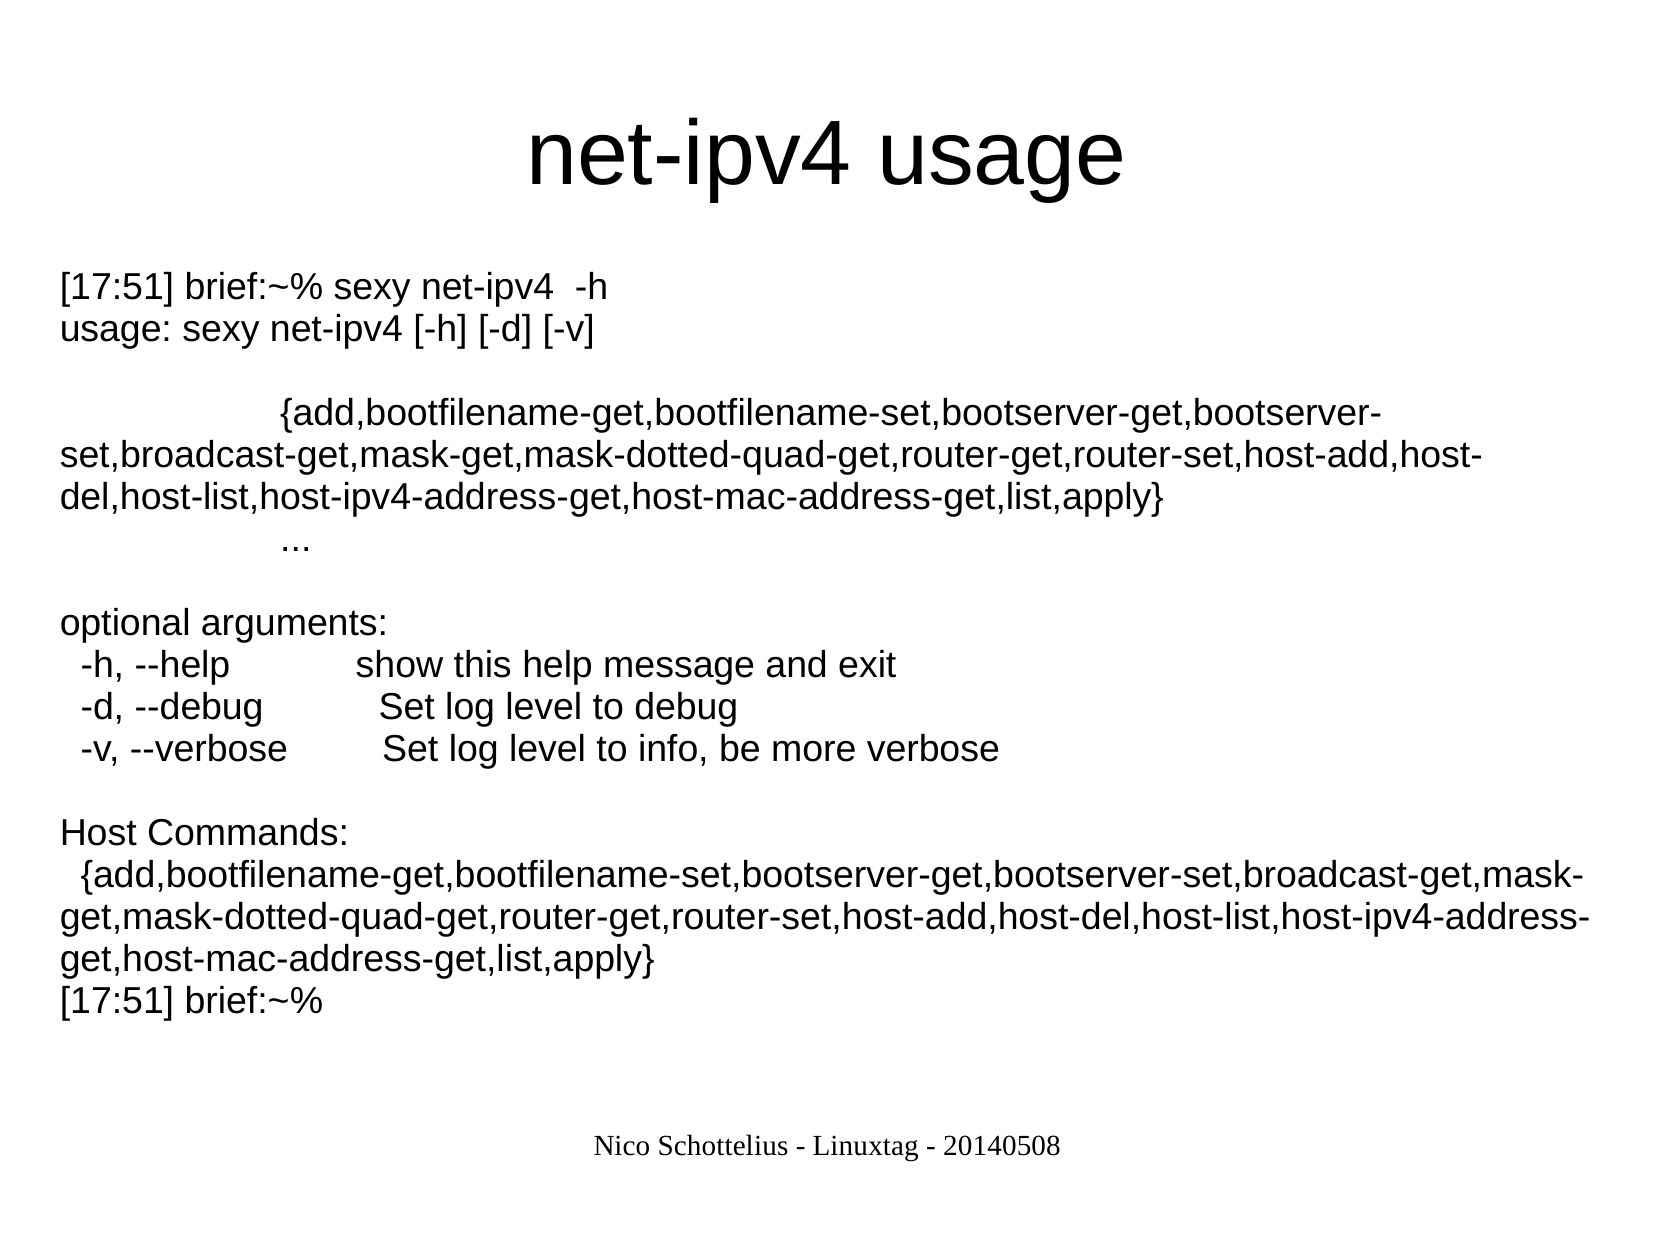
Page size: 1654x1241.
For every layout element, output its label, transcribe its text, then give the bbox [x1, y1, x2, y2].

text_box [17:51] brief:~% sexy net-ipv4 -h usage: sexy net-ipv4 [-h] [-d] [-v] {add,bootfilename-get,bootfilename-set,bootserver-get,bootserver-set,broadcast-get,mask-get,mask-dotted-quad-get,router-get,router-set,host-add,host-del,host-list,host-ipv4-address-get,host-mac-address-get,list,apply} ... optional arguments: -h, --help show this help message and exit -d, --debug Set log level to debug -v, --verbose Set log level to info, be more verbose Host Commands: {add,bootfilename-get,bootfilename-set,bootserver-get,bootserver-set,broadcast-get,mask-get,mask-dotted-quad-get,router-get,router-set,host-add,host-del,host-list,host-ipv4-address-get,host-mac-address-get,list,apply} [17:51] brief:~% [44, 258, 1631, 1241]
title net-ipv4 usage [82, 49, 1571, 257]
